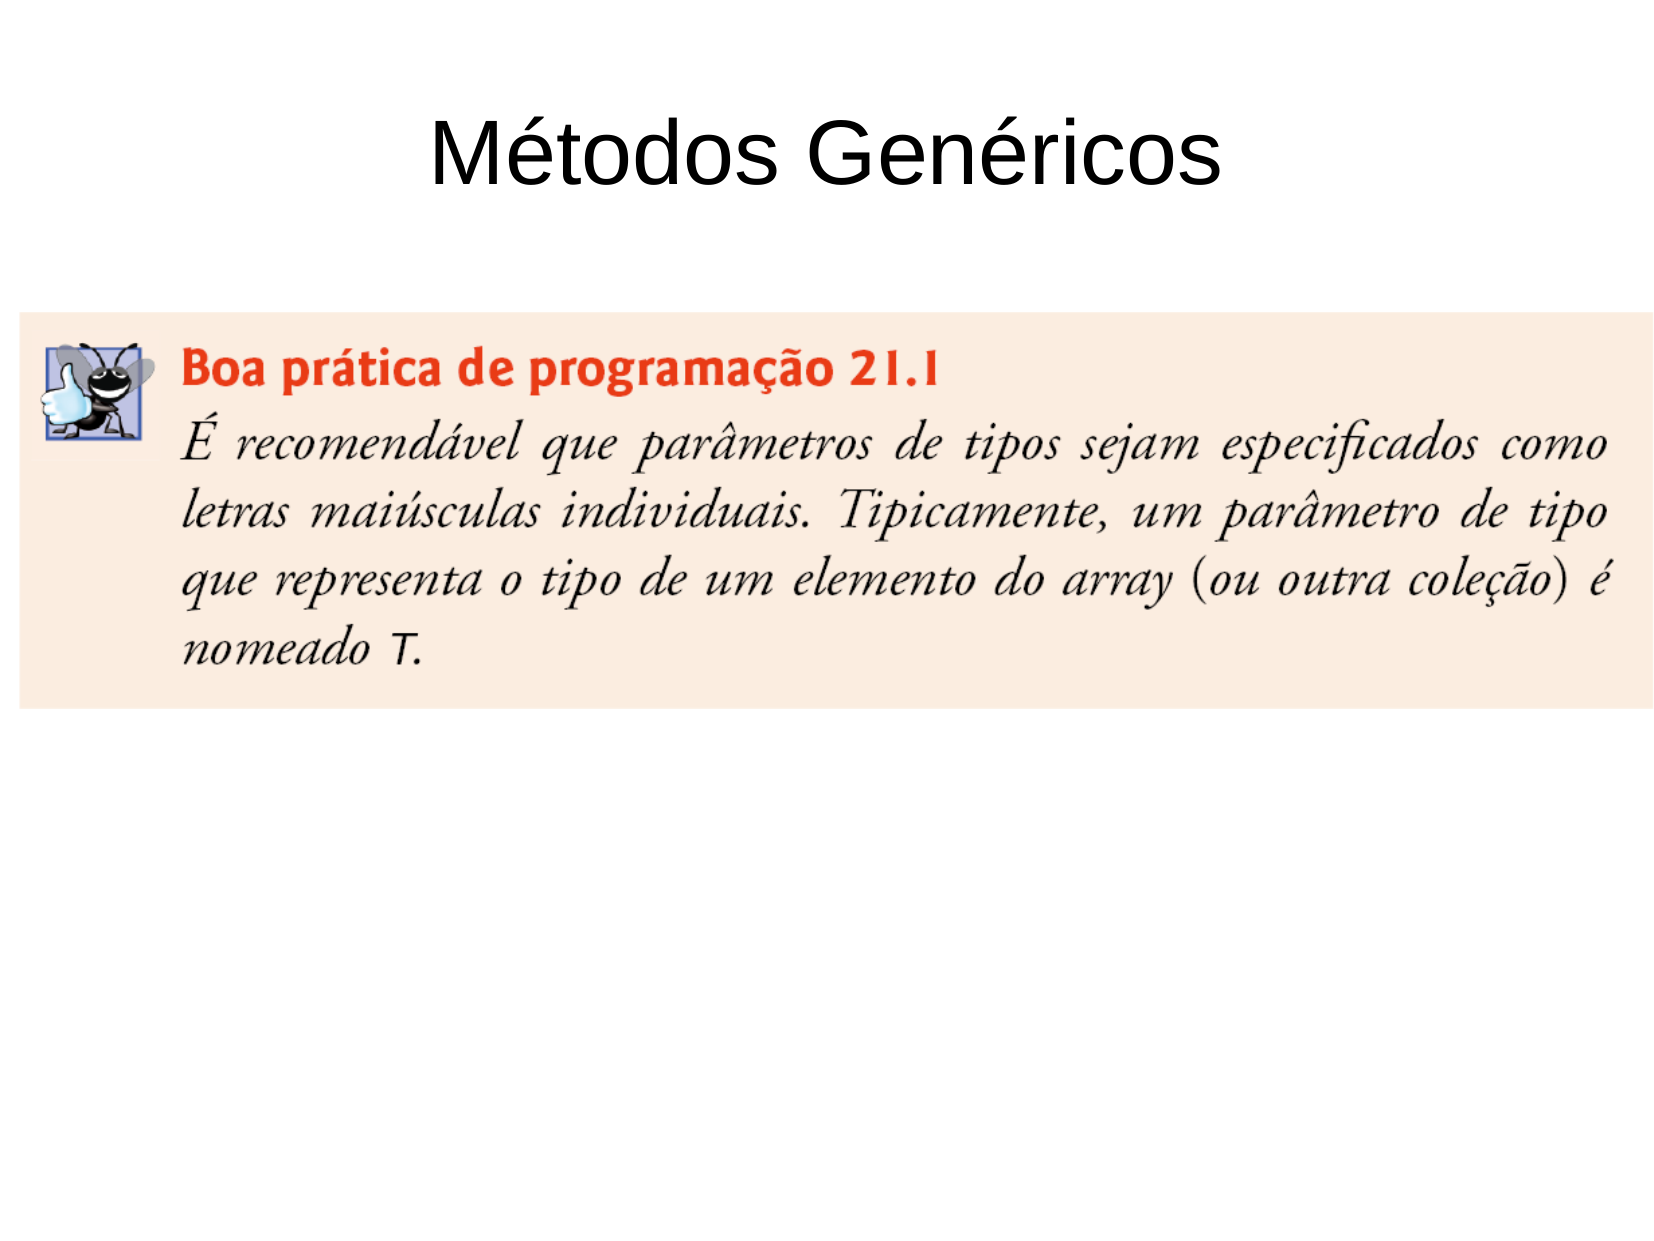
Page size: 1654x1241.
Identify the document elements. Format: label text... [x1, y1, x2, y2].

picture [19, 312, 1654, 709]
title Métodos Genéricos [82, 49, 1571, 257]
